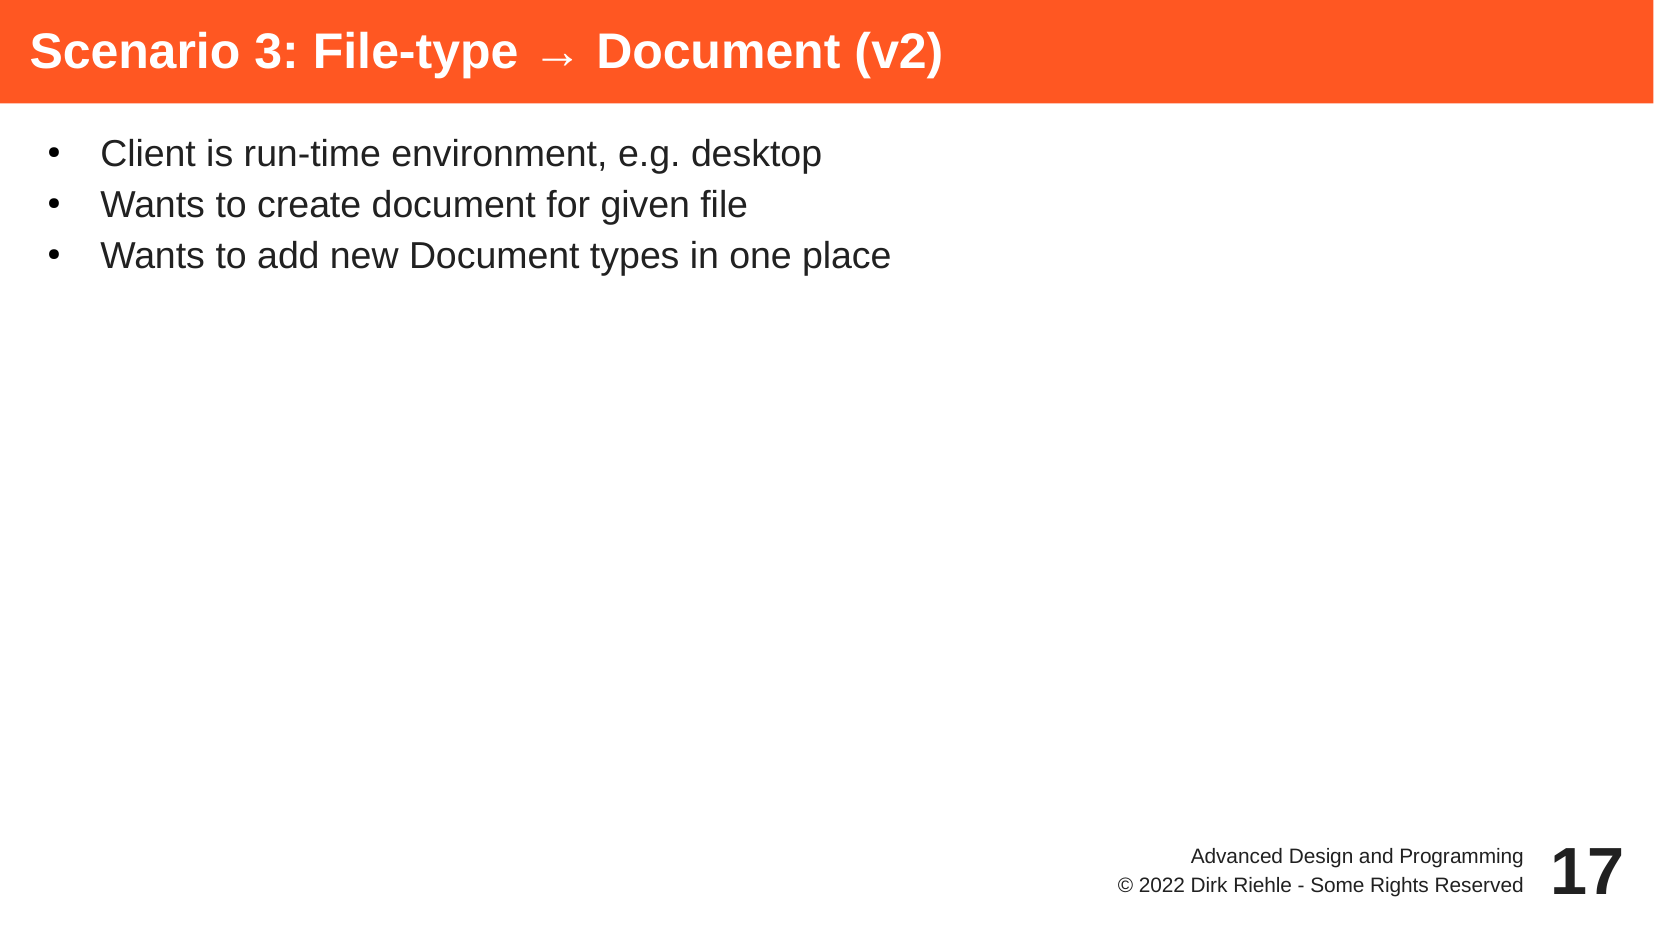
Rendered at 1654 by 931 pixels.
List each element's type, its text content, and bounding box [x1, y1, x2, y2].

title Scenario 3: File-type → Document (v2) [0, 0, 1654, 104]
list Client is run-time environment, e.g. desktop Wants to create document for given file Wants to add new Document types in one place [29, 132, 1625, 813]
